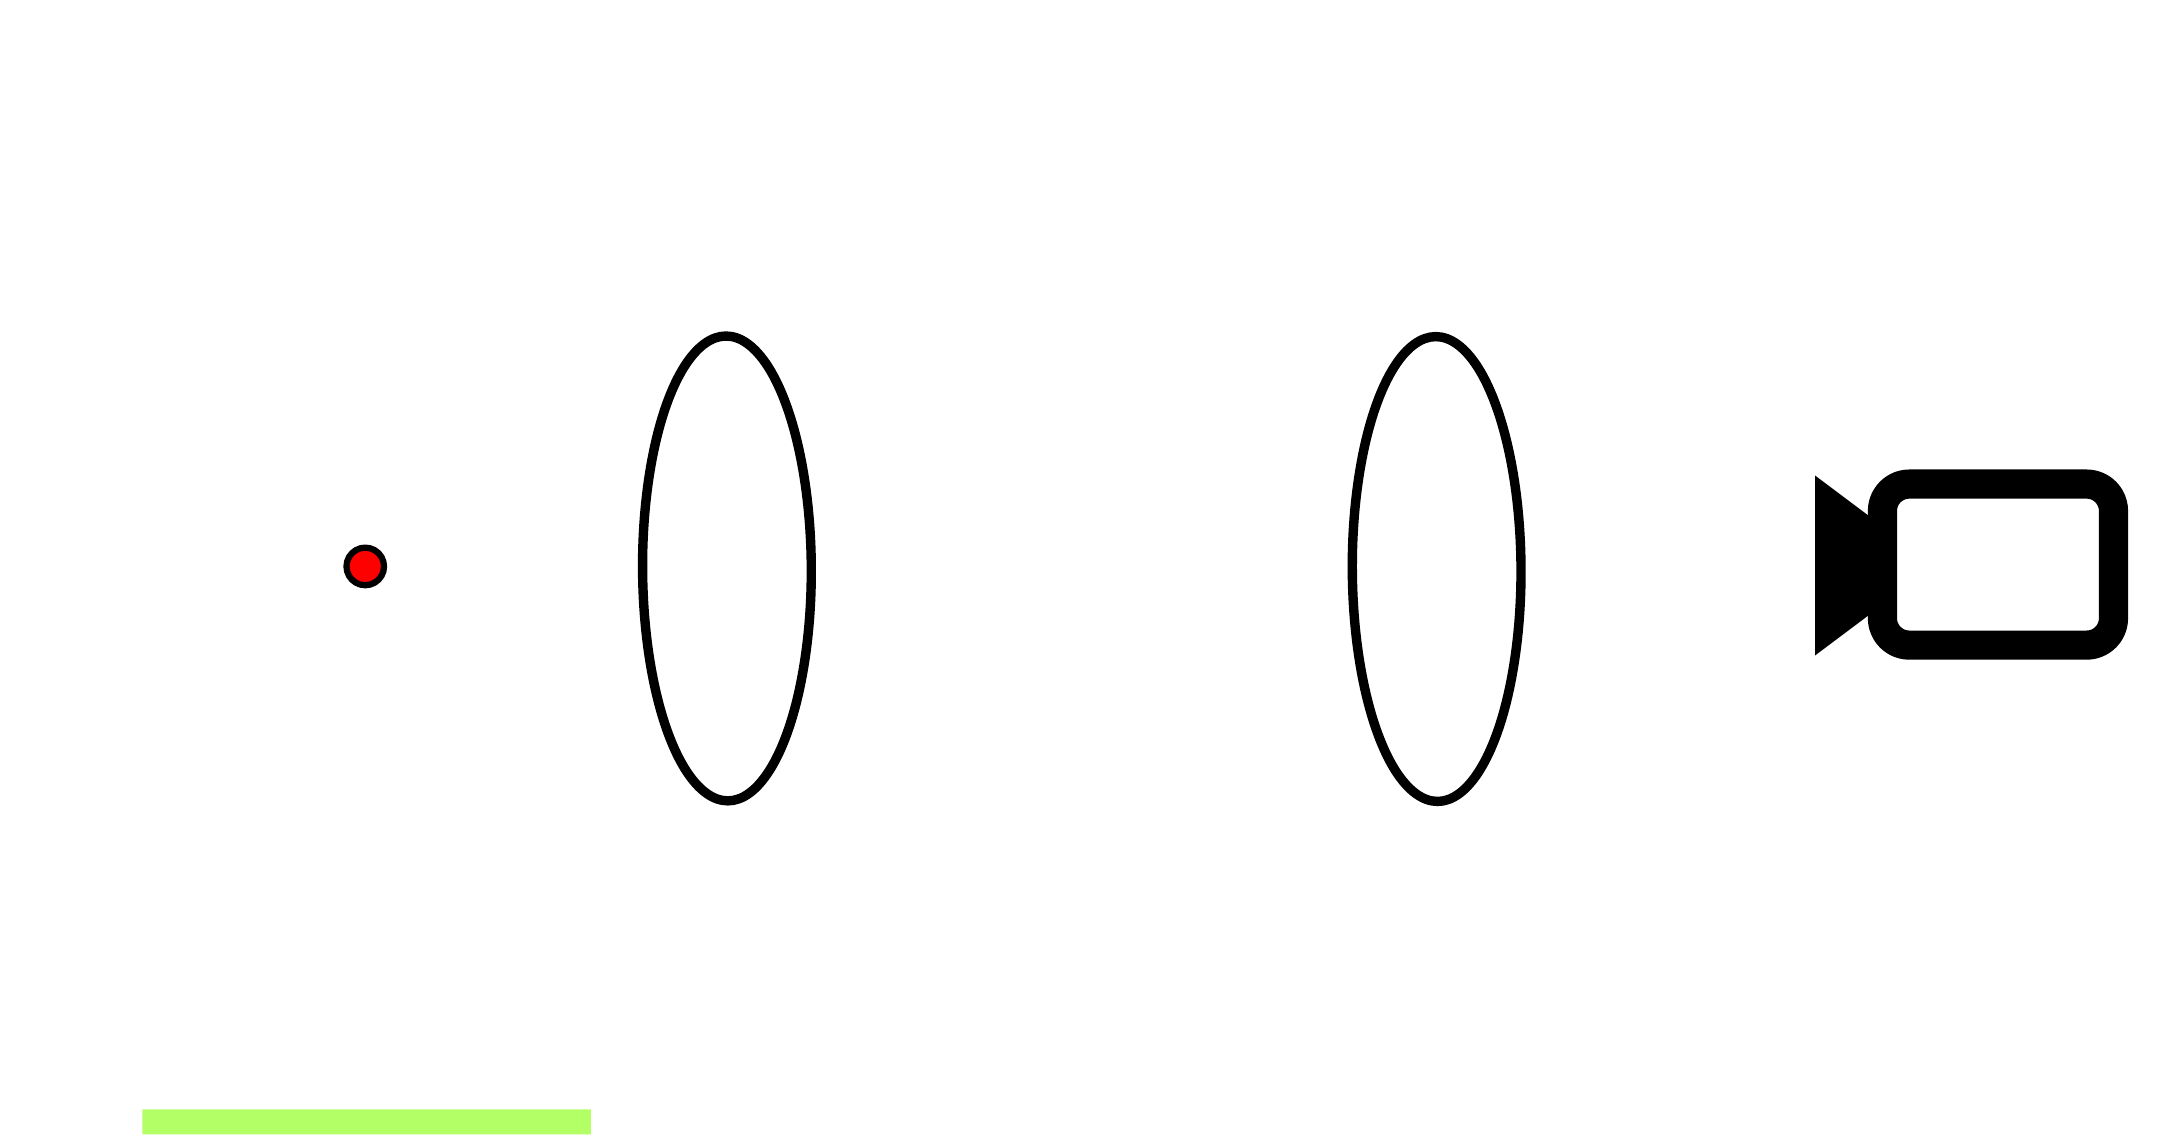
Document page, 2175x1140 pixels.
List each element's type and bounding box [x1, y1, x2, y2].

text_box [346, 547, 385, 586]
text_box [1815, 475, 1876, 656]
text_box [642, 336, 812, 801]
text_box [1882, 484, 2114, 646]
text_box [1352, 336, 1522, 802]
